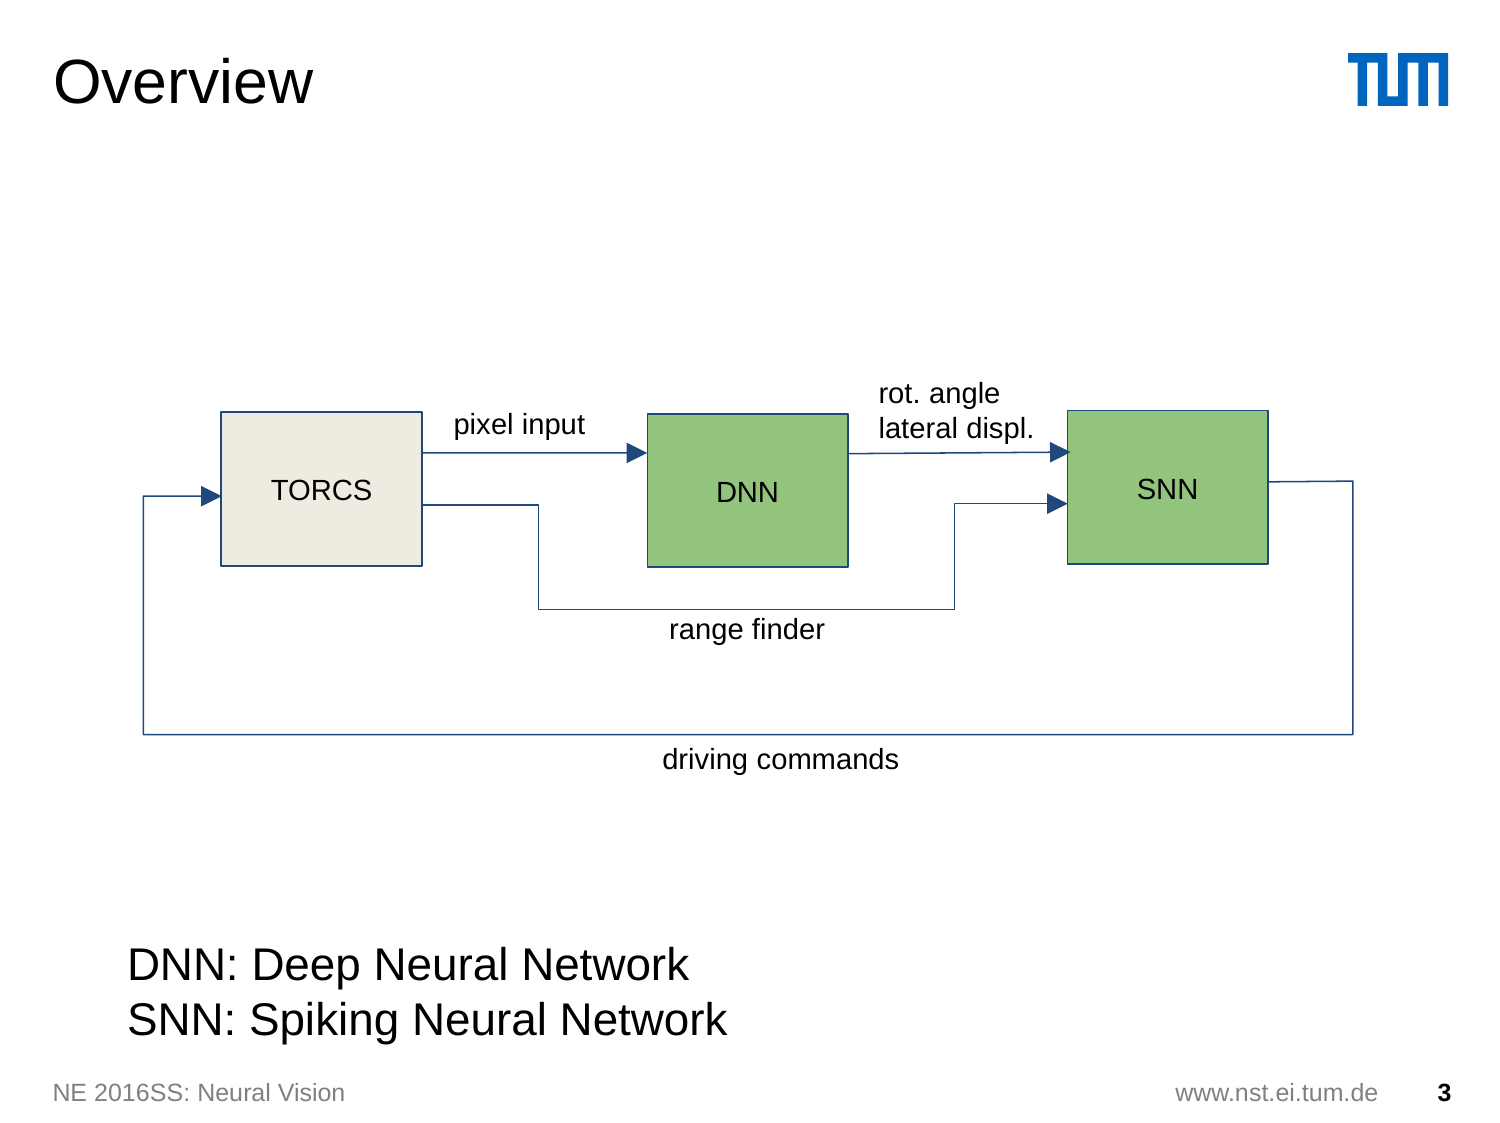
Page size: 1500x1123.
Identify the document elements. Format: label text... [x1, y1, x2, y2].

text_box pixel input [438, 390, 631, 444]
text_box rot. angle lateral displ. [863, 359, 1056, 413]
text_box range finder [654, 595, 846, 649]
text_box DNN: Deep Neural Network SNN: Spiking Neural Network [112, 919, 824, 1015]
title Overview [53, 47, 1323, 201]
text_box DNN [647, 413, 848, 568]
text_box TORCS [221, 412, 422, 566]
text_box driving commands [647, 725, 916, 779]
text_box SNN [1067, 410, 1268, 565]
